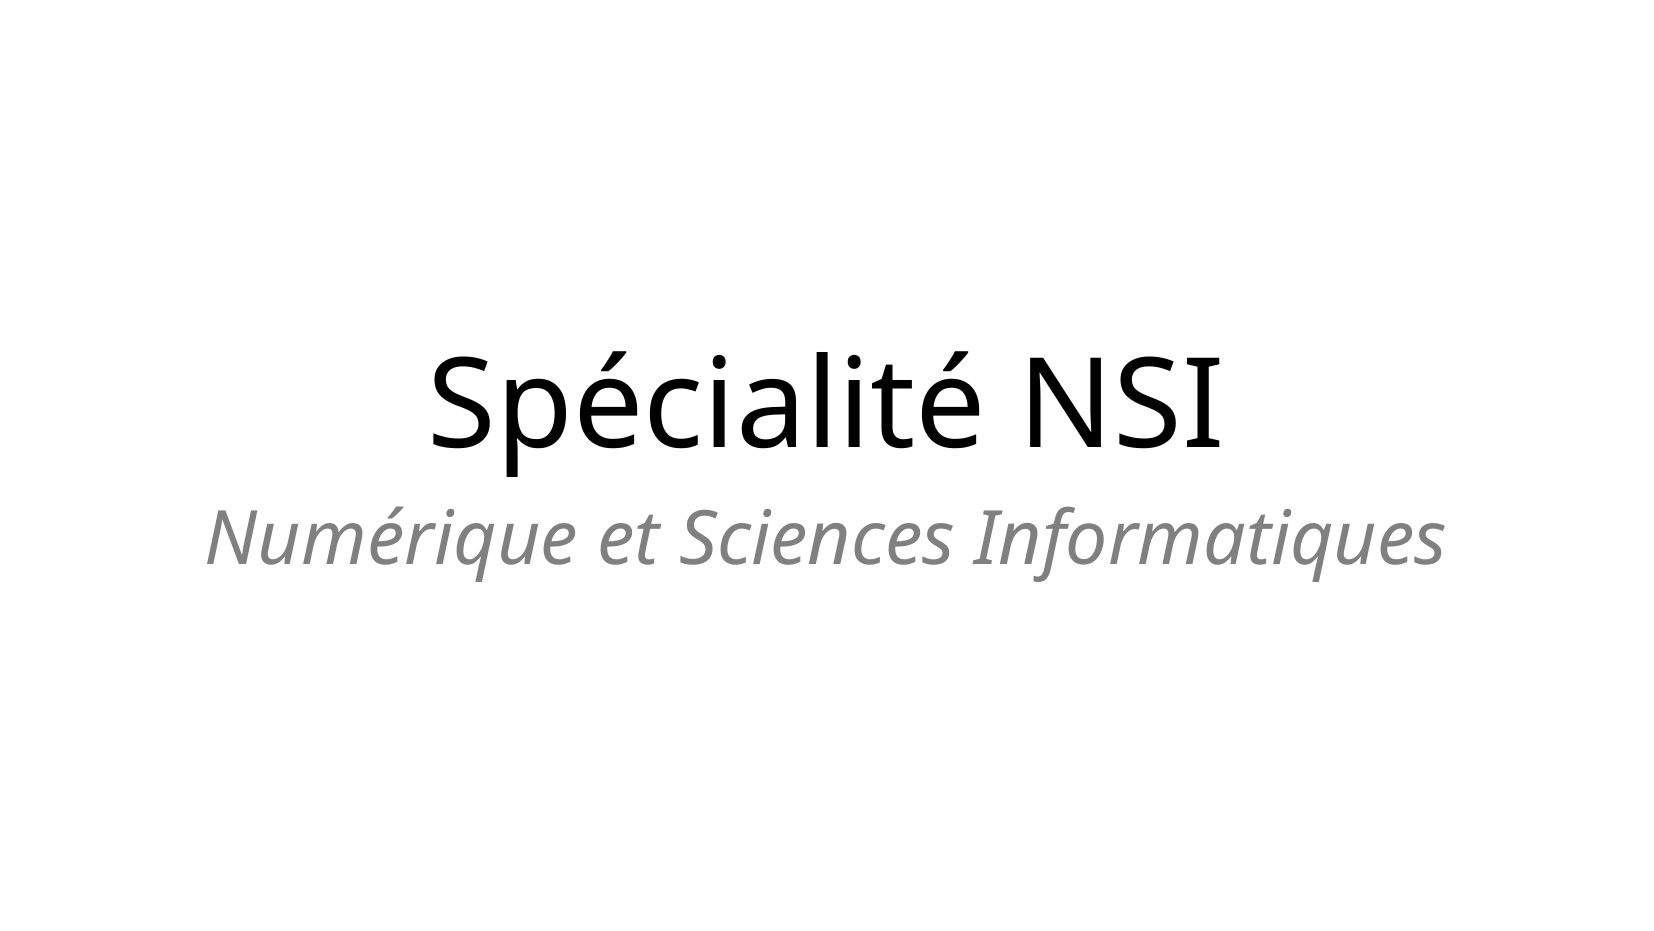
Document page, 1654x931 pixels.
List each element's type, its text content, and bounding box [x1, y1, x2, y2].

subtitle Spécialité NSI Numérique et Sciences Informatiques [82, 90, 1571, 811]
